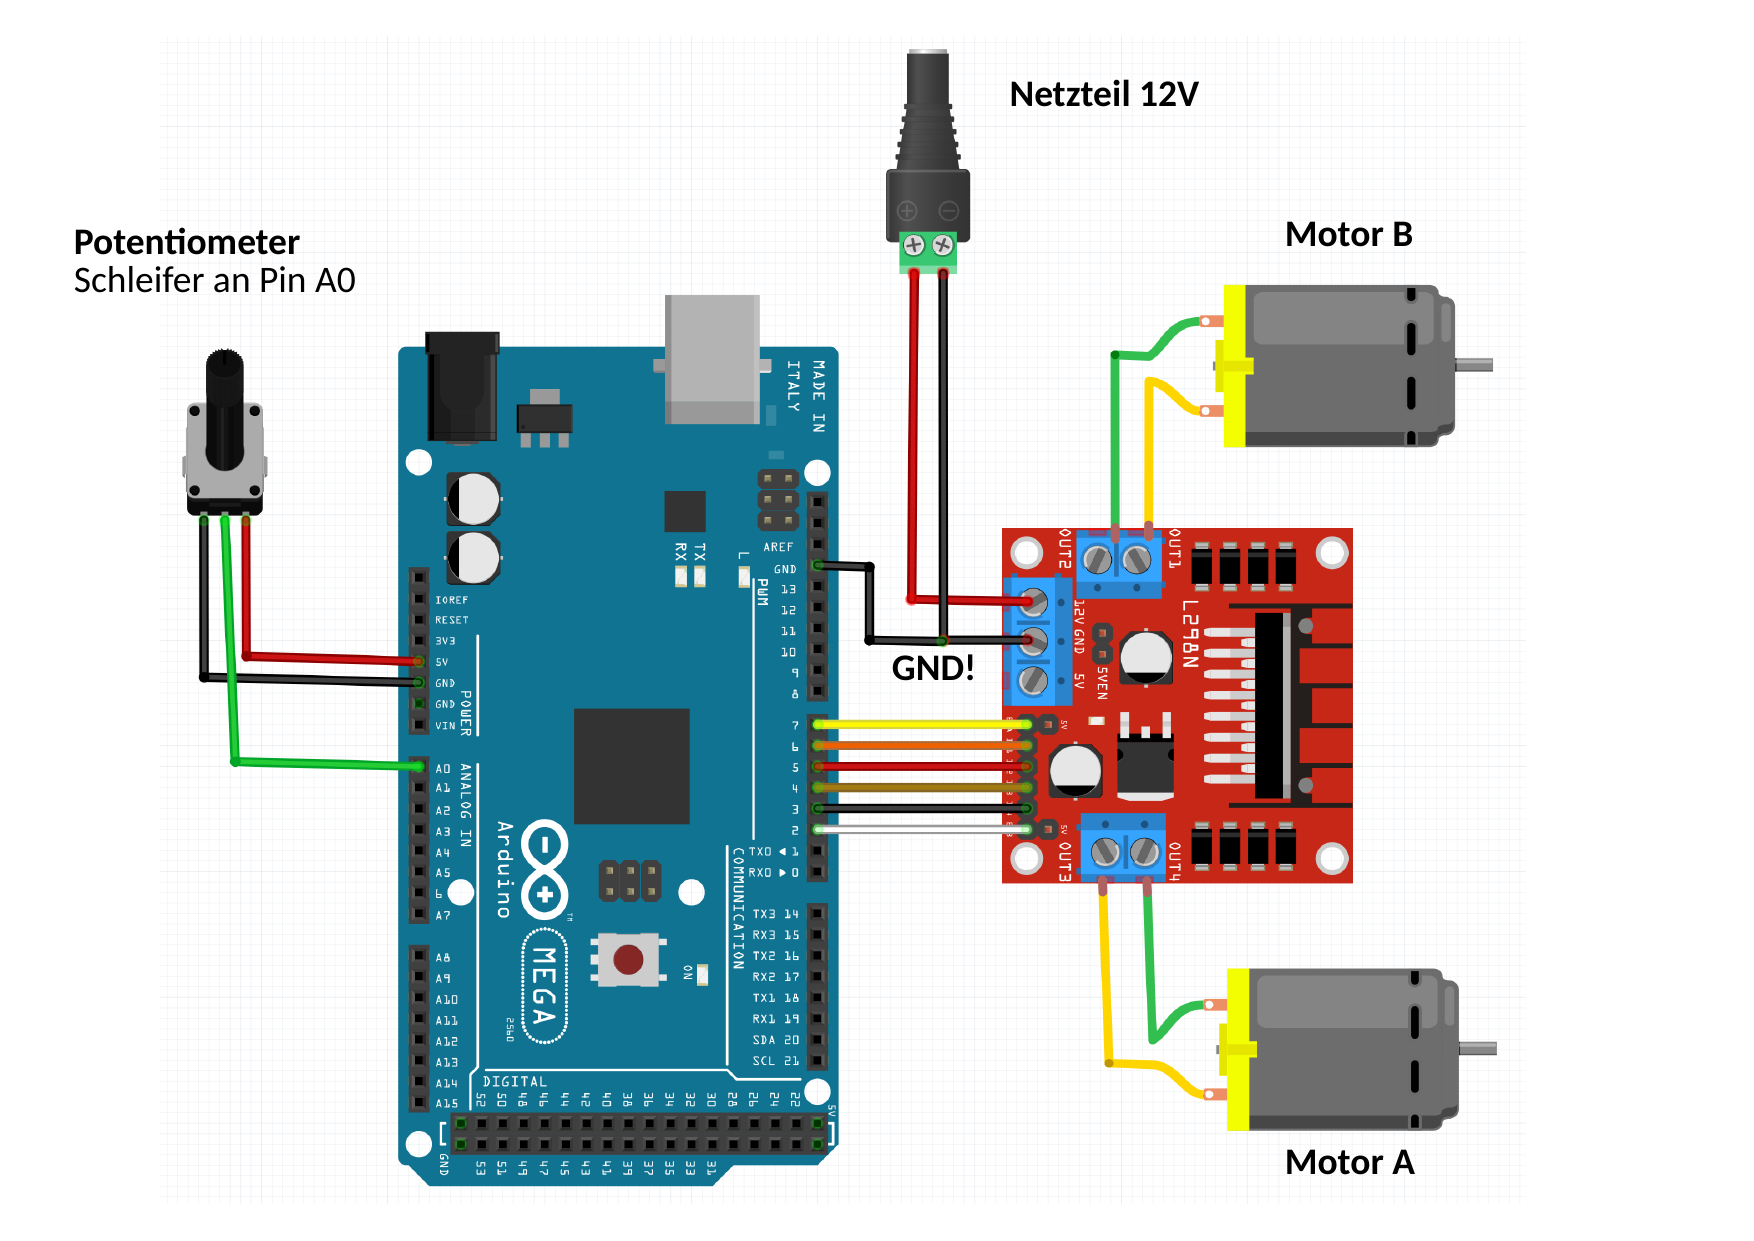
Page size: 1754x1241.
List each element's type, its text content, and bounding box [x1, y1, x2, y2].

text_box Motor A [1269, 1138, 1432, 1200]
text_box Potentiometer Schleifer an Pin A0 [59, 218, 376, 325]
picture [160, 36, 1526, 1204]
text_box GND! [876, 645, 993, 707]
text_box Netzteil 12V [994, 70, 1217, 133]
text_box Motor B [1269, 210, 1430, 273]
